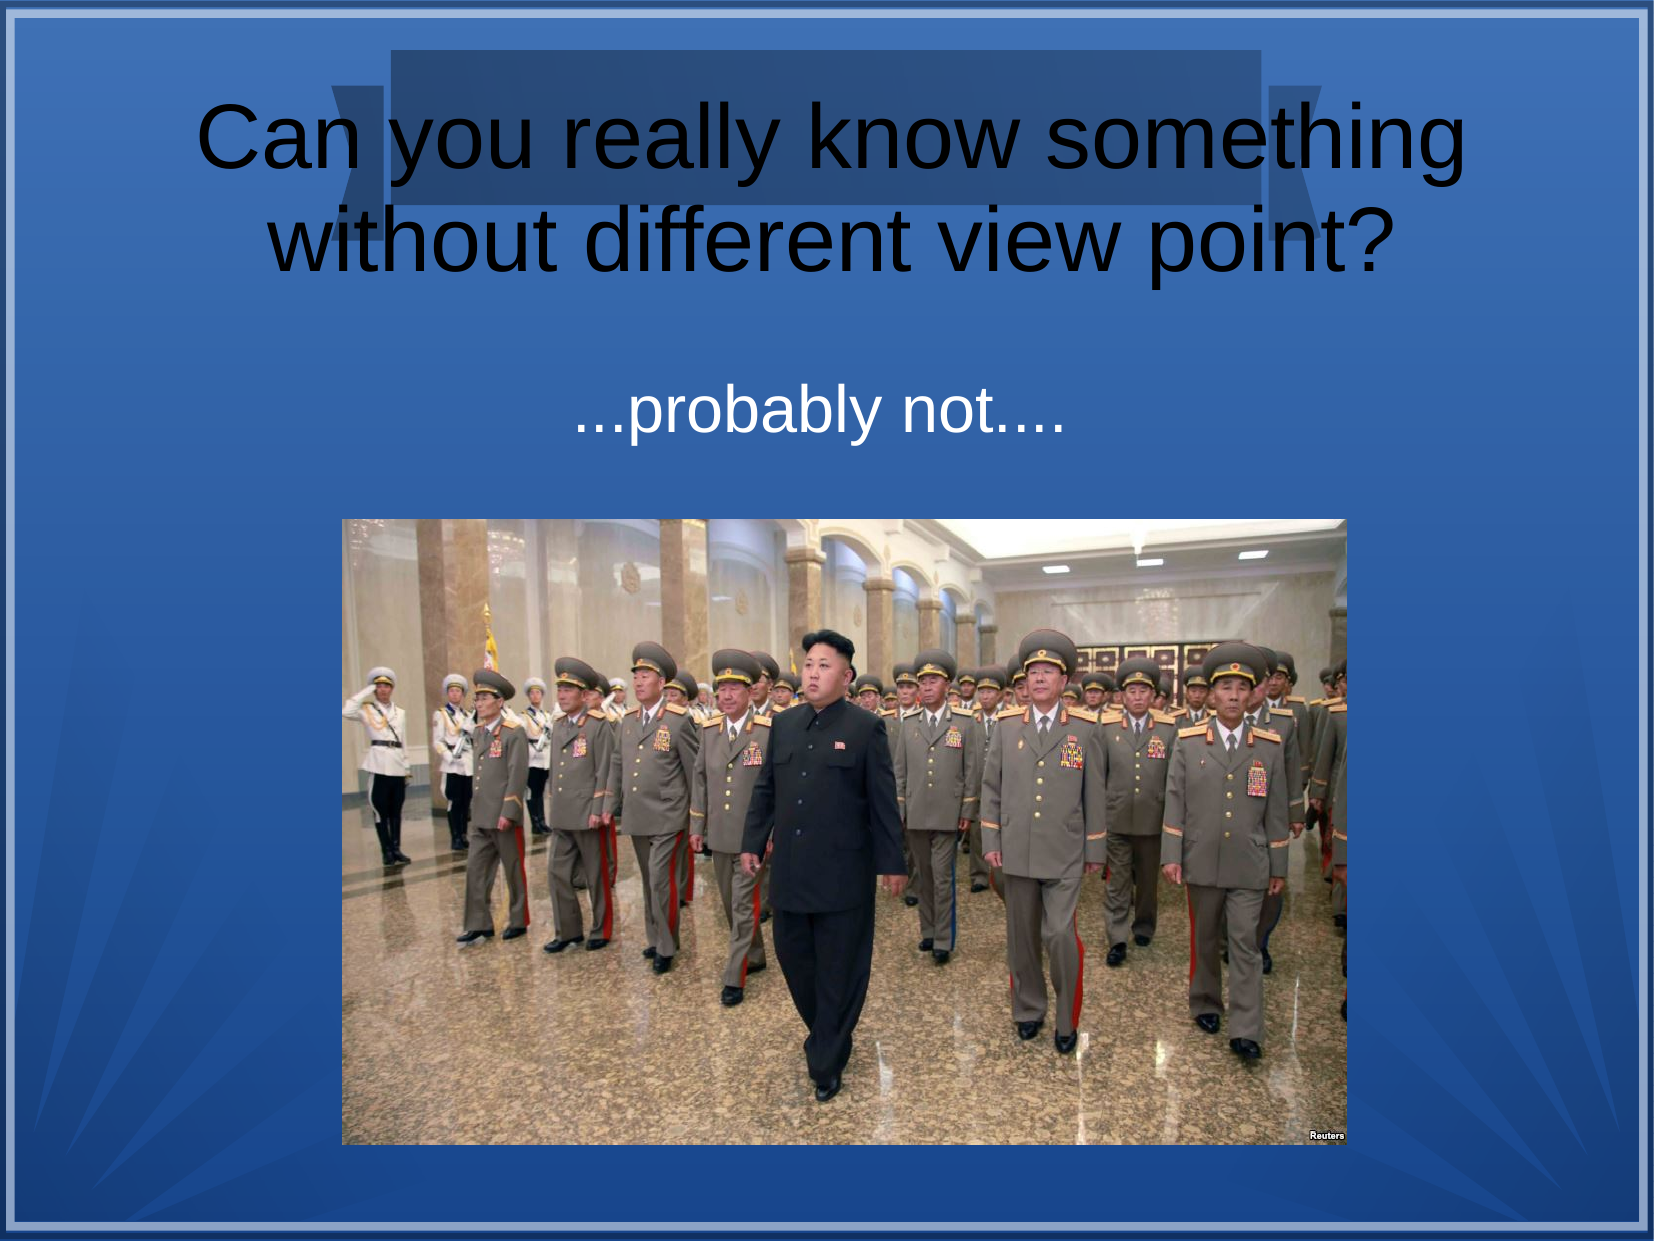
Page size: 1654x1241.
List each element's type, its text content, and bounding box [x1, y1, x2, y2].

title Can you really know something without different view point? [59, 85, 1607, 292]
list ...probably not.... [94, 371, 1583, 1217]
picture [342, 519, 1347, 1145]
